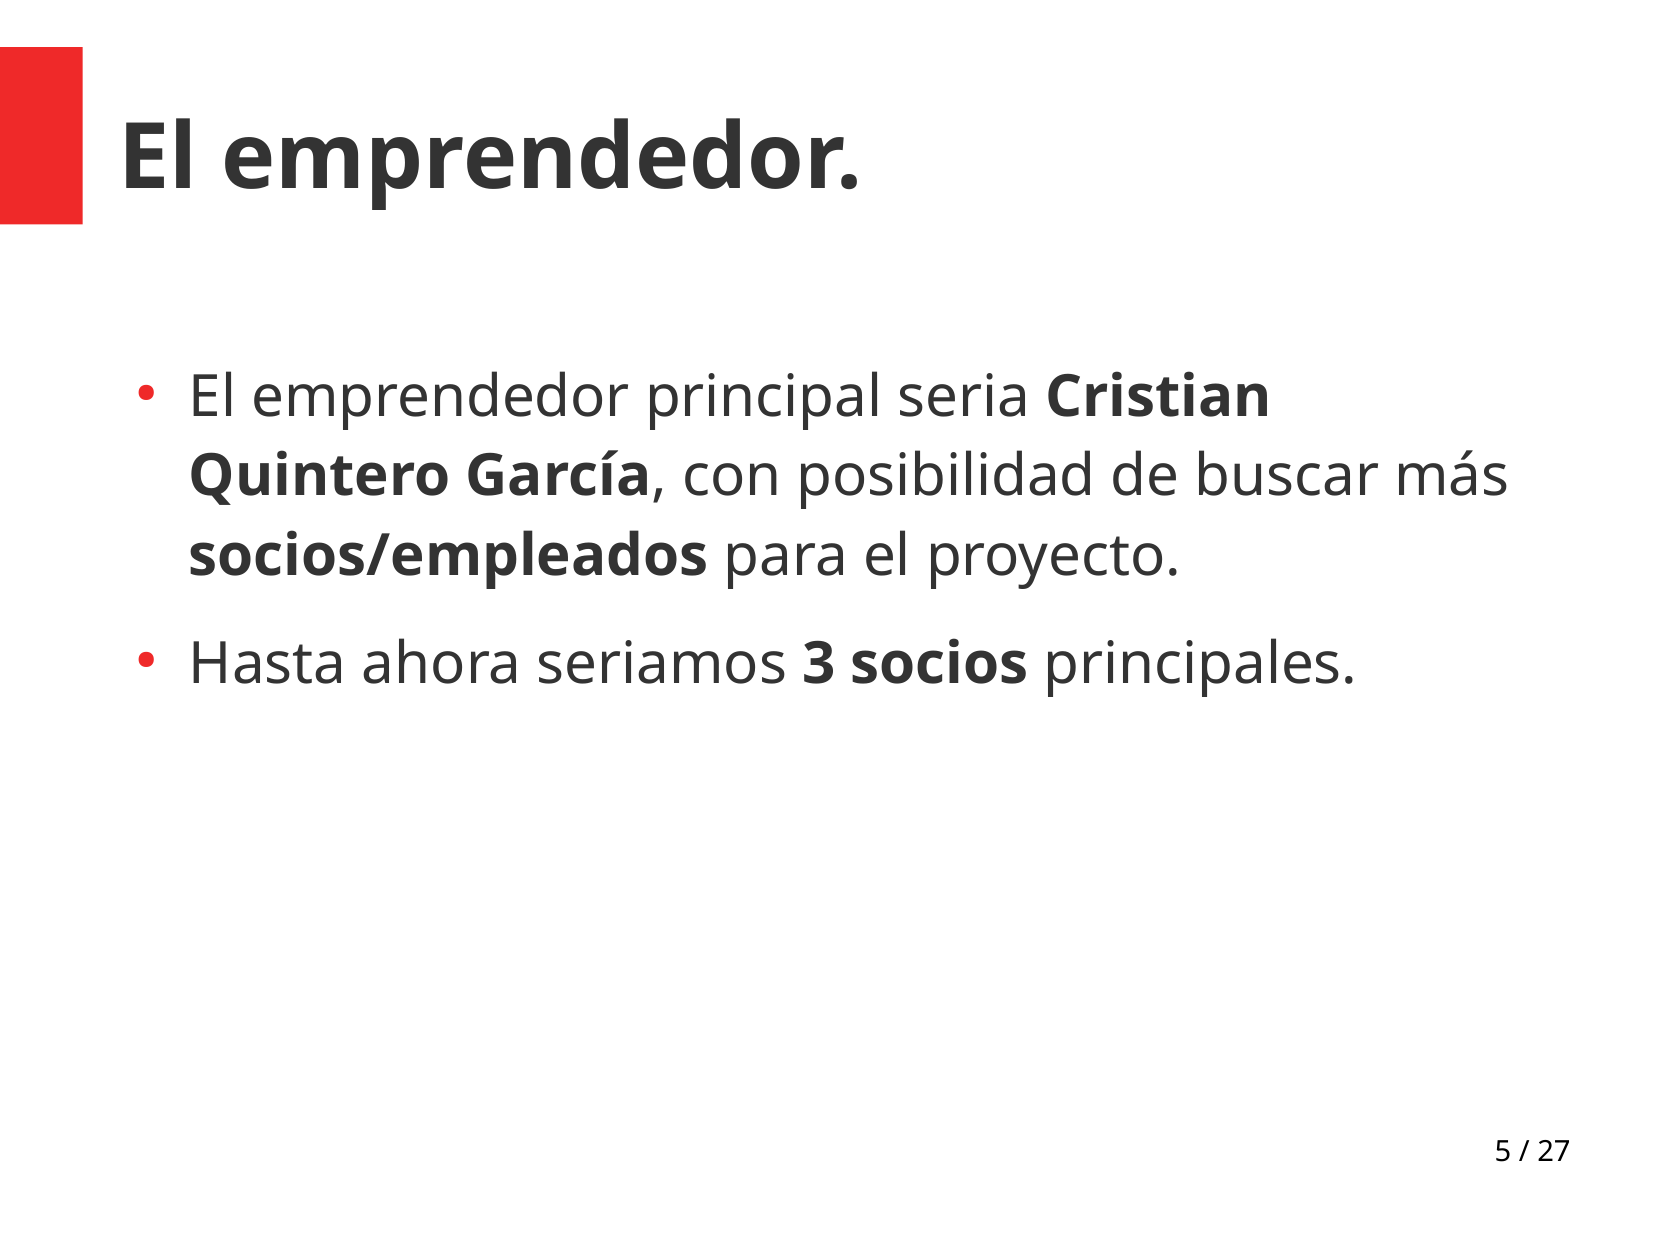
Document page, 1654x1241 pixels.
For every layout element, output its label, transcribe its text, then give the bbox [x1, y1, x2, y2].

title El emprendedor. [118, 49, 1571, 257]
list El emprendedor principal seria Cristian Quintero García, con posibilidad de buscar más socios/empleados para el proyecto. Hasta ahora seriamos 3 socios principales. [118, 354, 1536, 1074]
